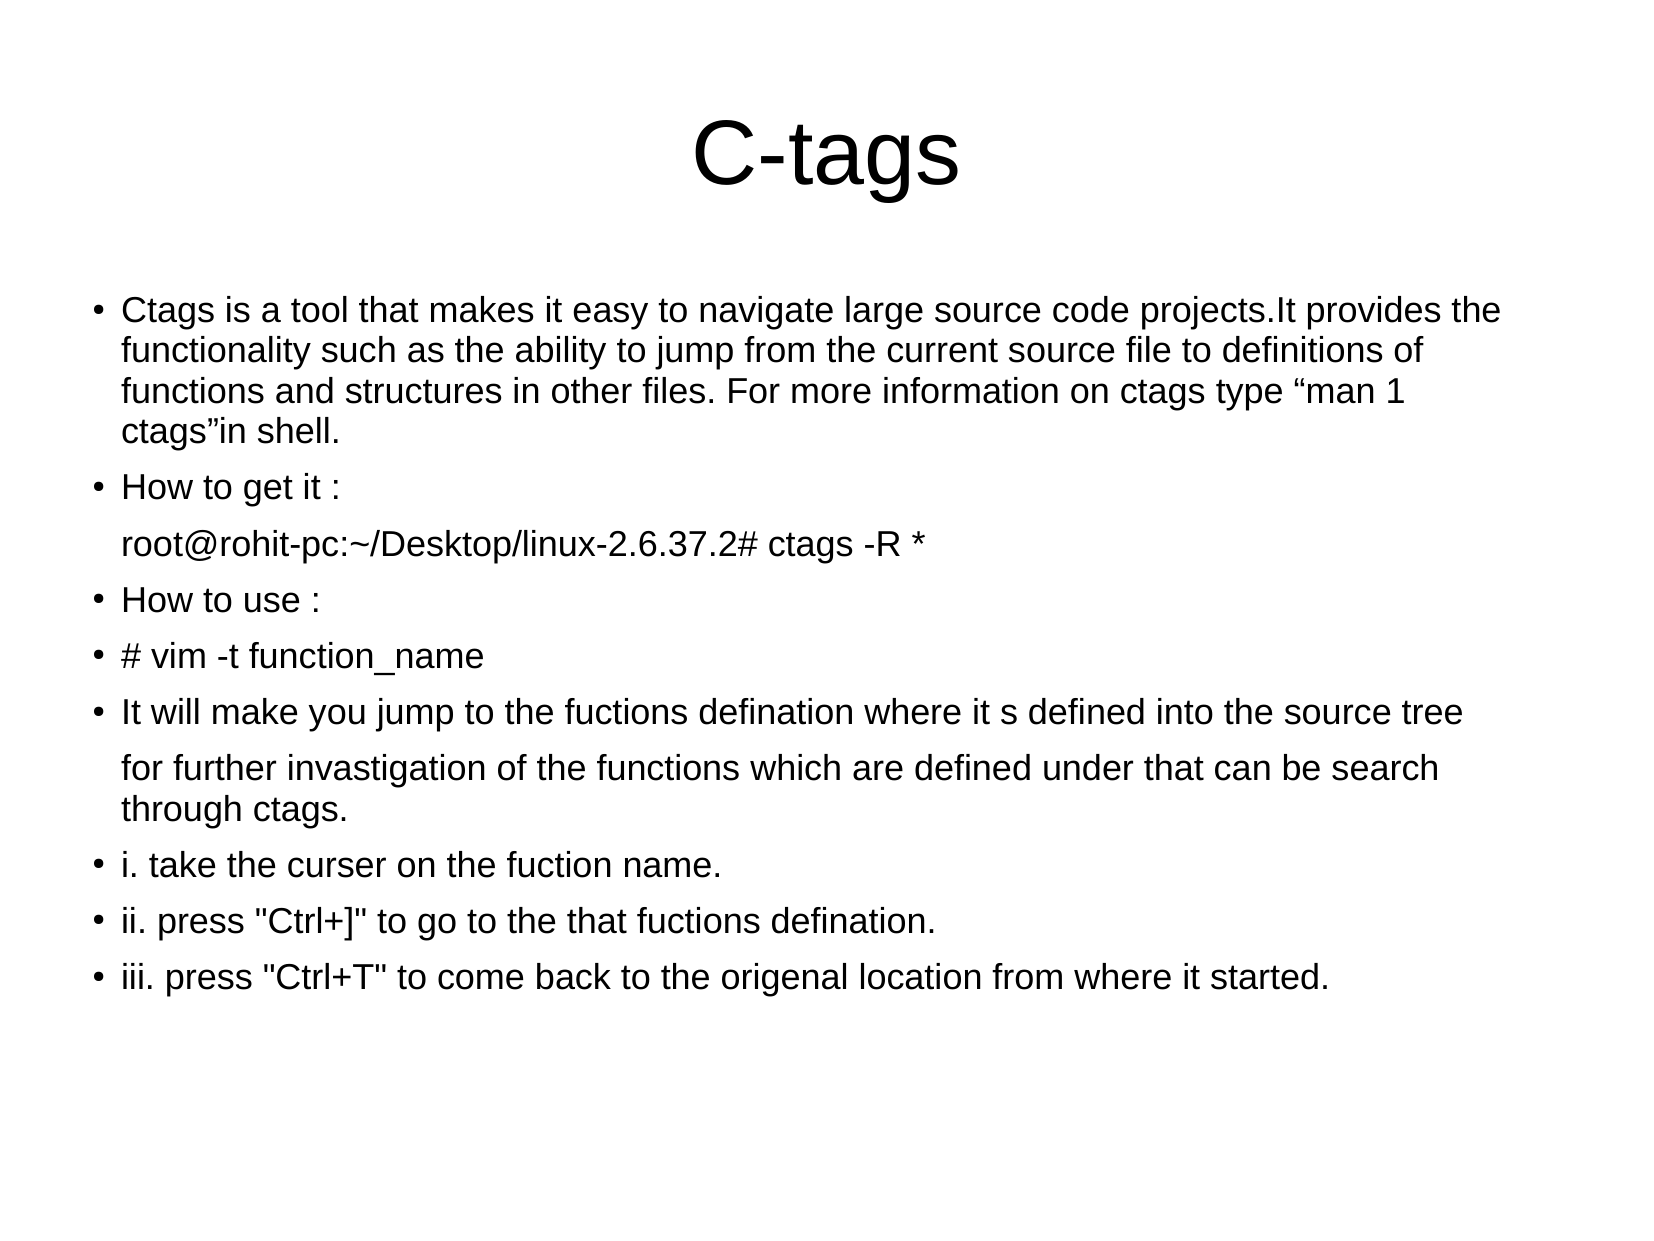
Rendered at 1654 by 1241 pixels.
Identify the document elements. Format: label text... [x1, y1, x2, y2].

title C-tags [82, 49, 1571, 257]
list Ctags is a tool that makes it easy to navigate large source code projects.It provides the functionality such as the ability to jump from the current source file to definitions of functions and structures in other files. For more information on ctags type “man 1 ctags”in shell. How to get it : root@rohit-pc:~/Desktop/linux-2.6.37.2# ctags -R * How to use : # vim -t function_name It will make you jump to the fuctions defination where it s defined into the source tree for further invastigation of the functions which are defined under that can be search through ctags. i. take the curser on the fuction name. ii. press "Ctrl+]" to go to the that fuctions defination. iii. press "Ctrl+T" to come back to the origenal location from where it started. [82, 290, 1538, 1010]
